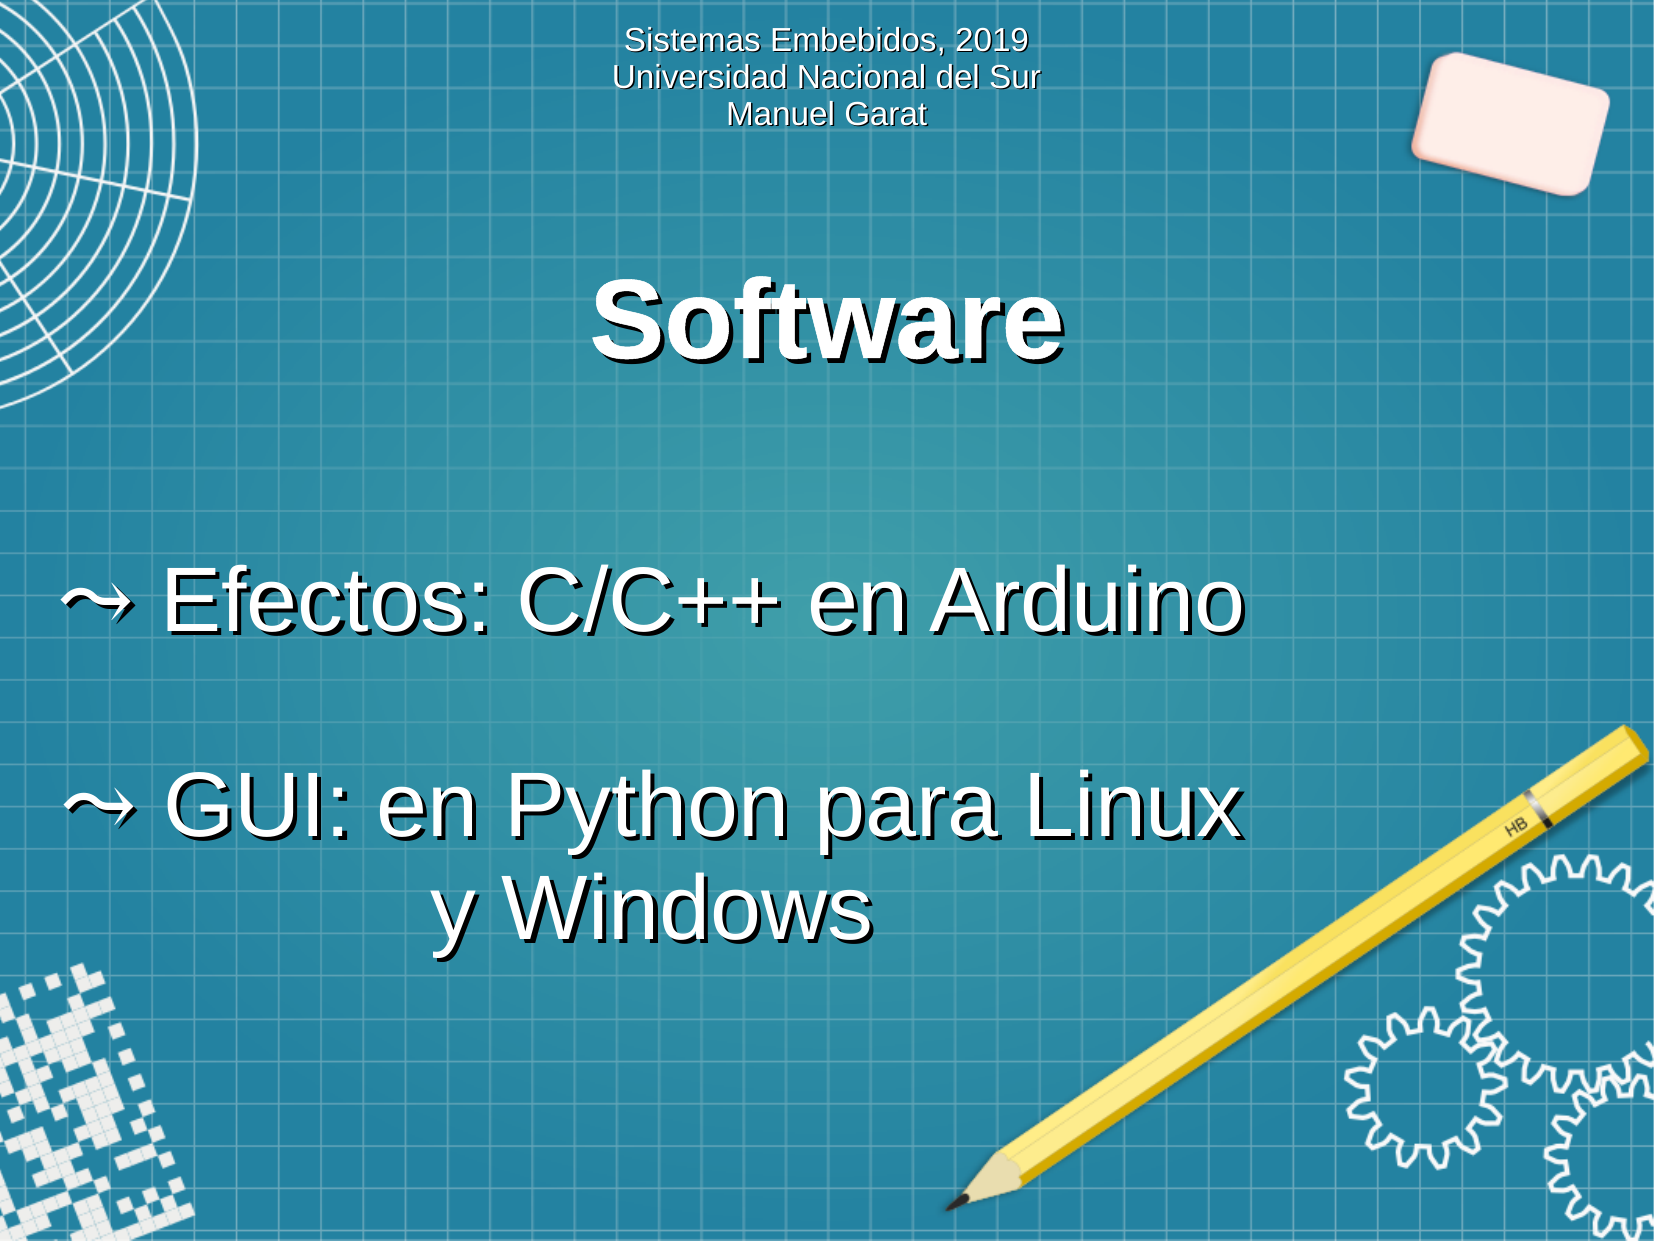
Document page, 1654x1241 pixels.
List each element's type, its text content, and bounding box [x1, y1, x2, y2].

title Software [82, 177, 1571, 461]
title ⤳ Efectos: C/C++ en Arduino ⤳ GUI: en Python para Linux y Windows [0, 532, 1306, 1181]
picture [0, 0, 1654, 1241]
text_box Sistemas Embebidos, 2019 Universidad Nacional del Sur Manuel Garat [600, 15, 1053, 139]
